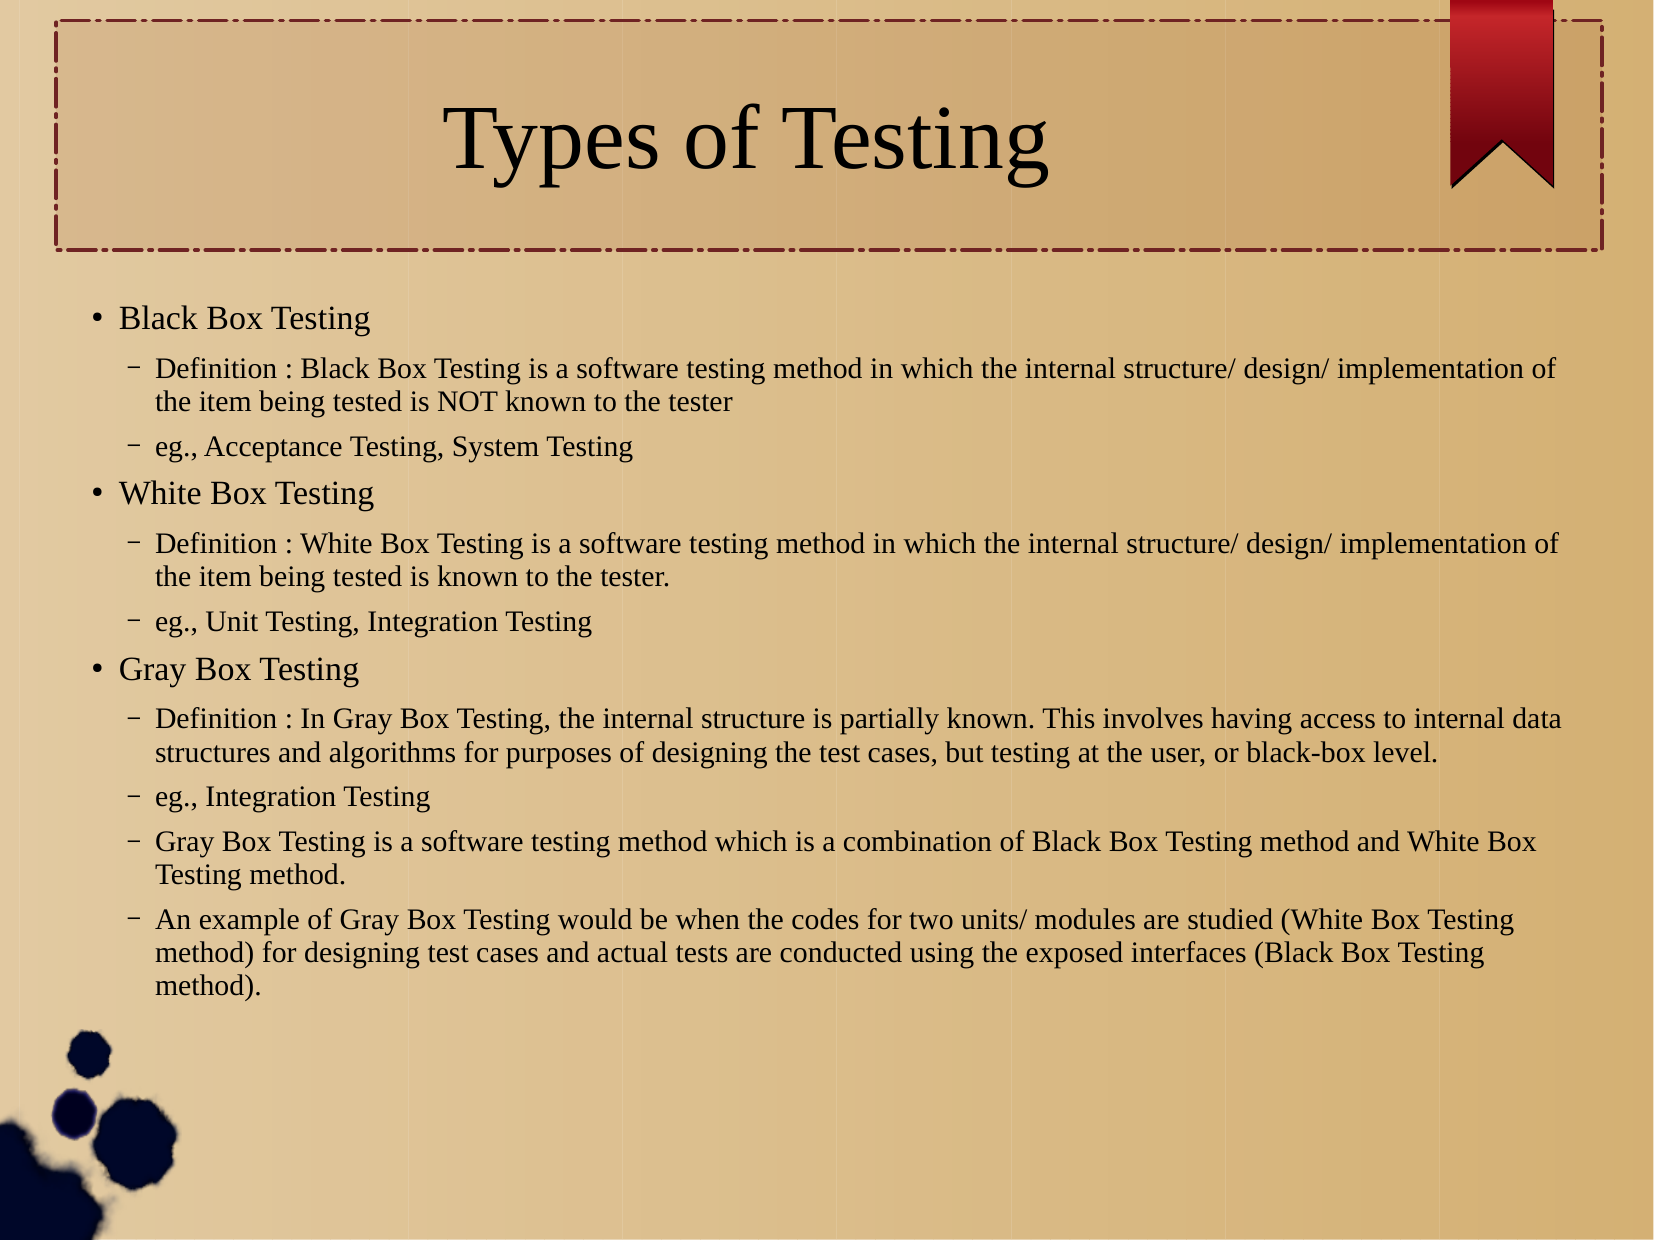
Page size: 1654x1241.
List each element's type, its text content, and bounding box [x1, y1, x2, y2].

title Types of Testing [82, 47, 1412, 229]
list Black Box Testing Definition : Black Box Testing is a software testing method in which the internal structure/ design/ implementation of the item being tested is NOT known to the tester eg., Acceptance Testing, System Testing White Box Testing Definition : White Box Testing is a software testing method in which the internal structure/ design/ implementation of the item being tested is known to the tester. eg., Unit Testing, Integration Testing Gray Box Testing Definition : In Gray Box Testing, the internal structure is partially known. This involves having access to internal data structures and algorithms for purposes of designing the test cases, but testing at the user, or black-box level. eg., Integration Testing Gray Box Testing is a software testing method which is a combination of Black Box Testing method and White Box Testing method. An example of Gray Box Testing would be when the codes for two units/ modules are studied (White Box Testing method) for designing test cases and actual tests are conducted using the exposed interfaces (Black Box Testing method). [82, 299, 1571, 1019]
